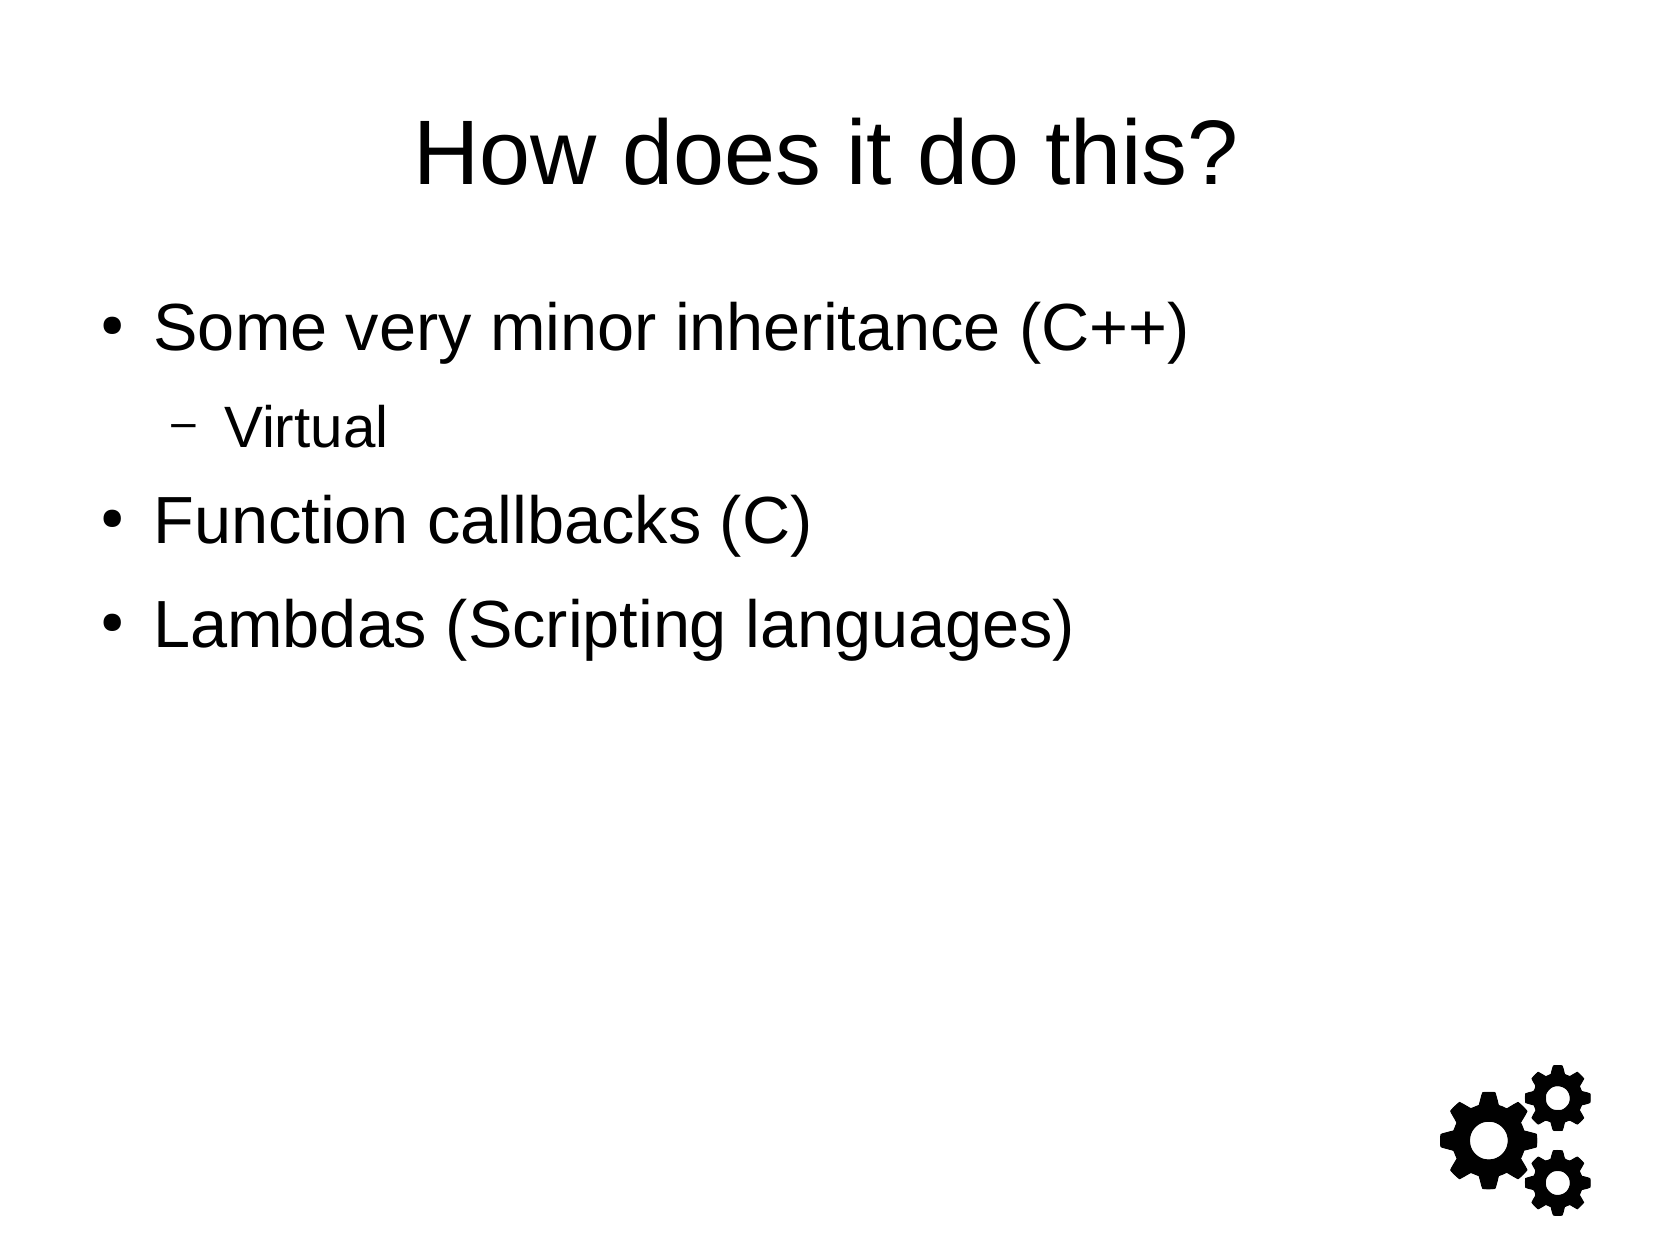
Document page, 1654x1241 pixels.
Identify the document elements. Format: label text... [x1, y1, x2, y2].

list Some very minor inheritance (C++) Virtual Function callbacks (C) Lambdas (Scripting languages) [82, 290, 1571, 1010]
picture [1440, 1065, 1591, 1216]
title How does it do this? [82, 49, 1571, 257]
